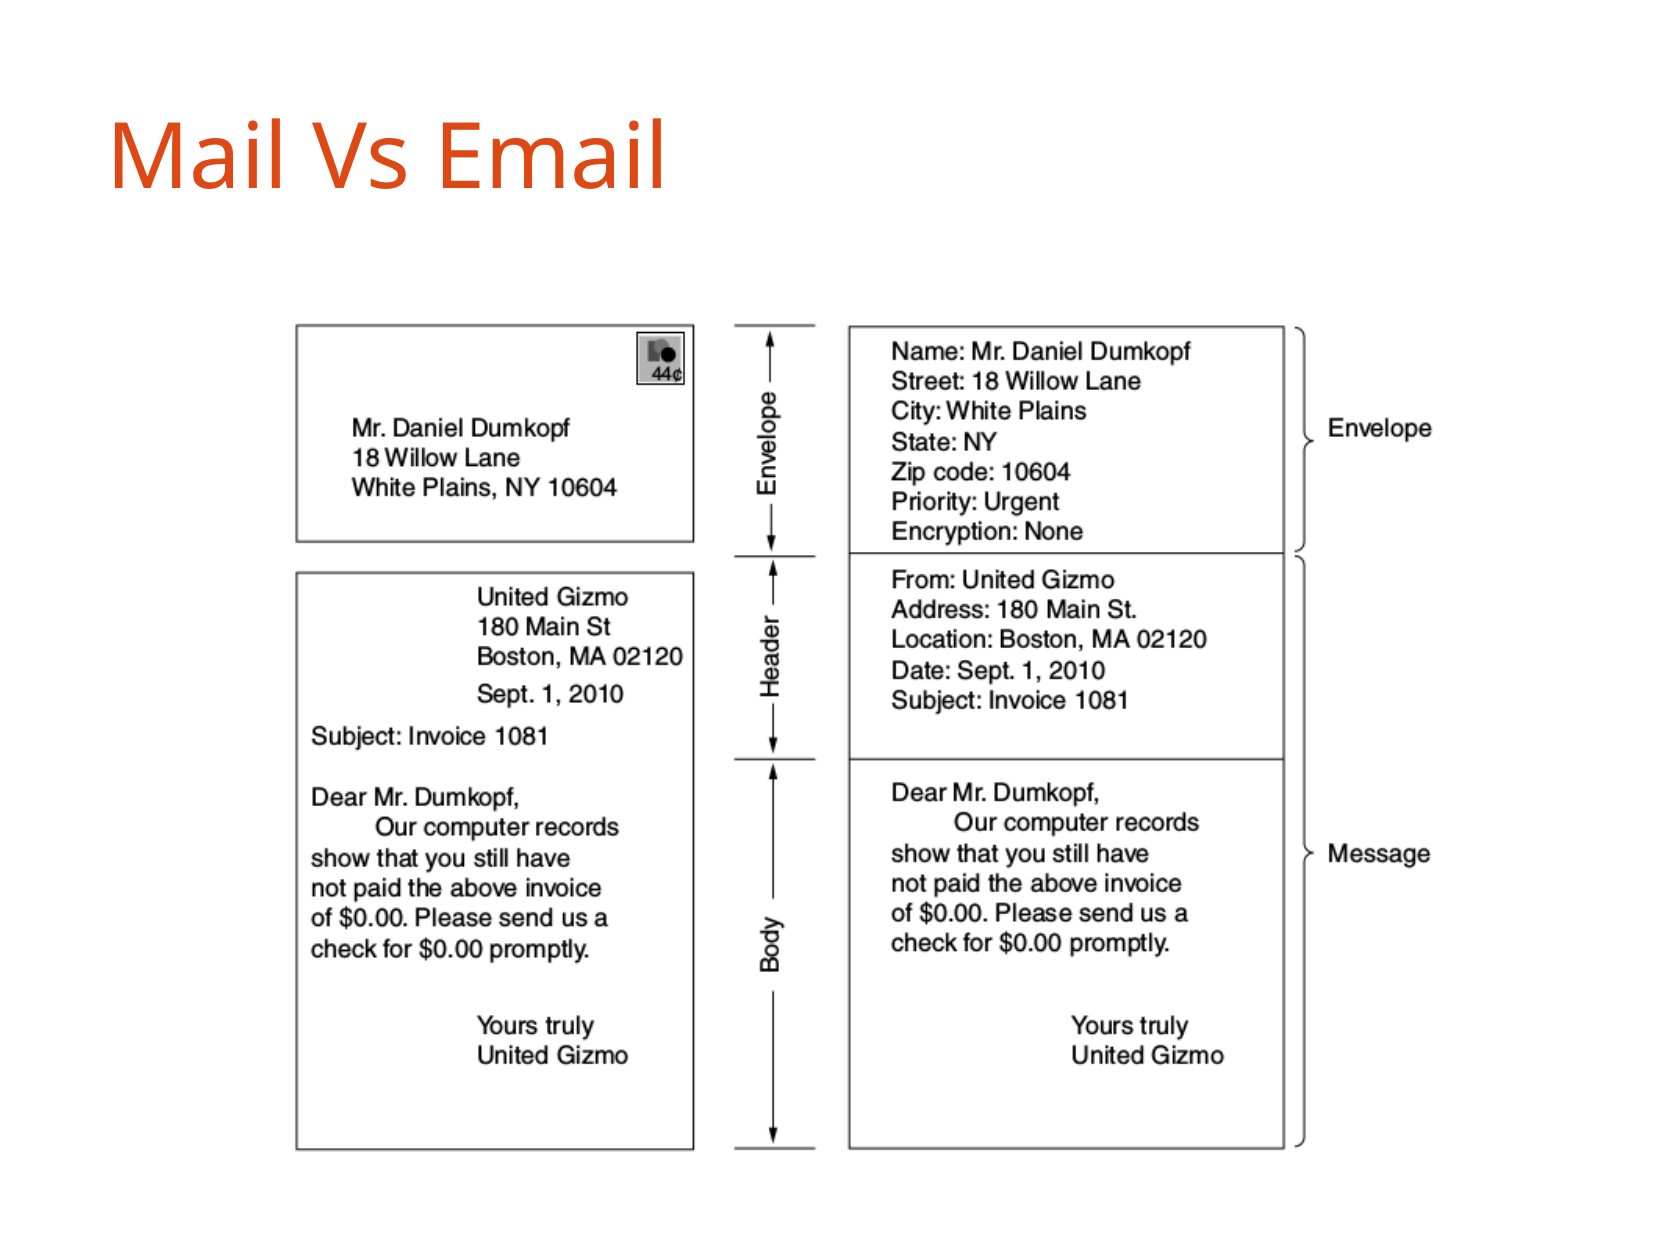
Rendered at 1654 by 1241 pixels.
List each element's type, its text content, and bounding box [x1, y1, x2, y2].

title Mail Vs Email [82, 49, 1571, 257]
picture [280, 307, 1453, 1158]
